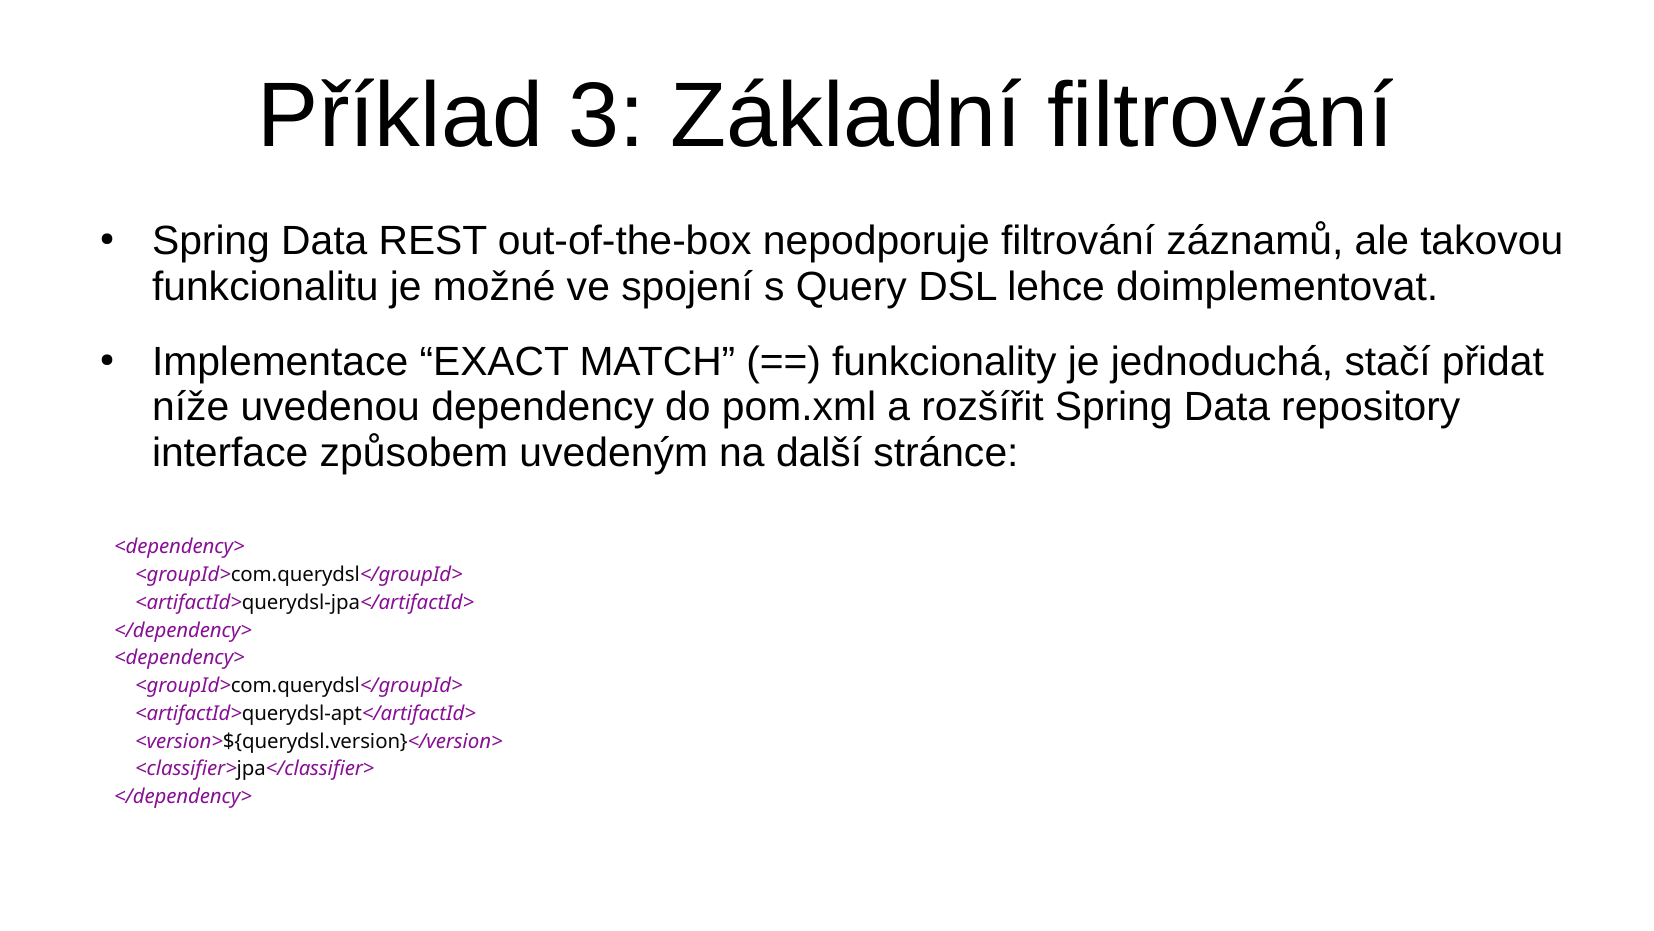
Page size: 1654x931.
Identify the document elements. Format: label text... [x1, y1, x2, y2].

title Příklad 3: Základní filtrování [82, 37, 1571, 193]
list Spring Data REST out-of-the-box nepodporuje filtrování záznamů, ale takovou funkcionalitu je možné ve spojení s Query DSL lehce doimplementovat. Implementace “EXACT MATCH” (==) funkcionality je jednoduchá, stačí přidat níže uvedenou dependency do pom.xml a rozšířit Spring Data repository interface způsobem uvedeným na další stránce: <dependency> <groupId>com.querydsl</groupId> <artifactId>querydsl-jpa</artifactId> </dependency> <dependency> <groupId>com.querydsl</groupId> <artifactId>querydsl-apt</artifactId> <version>${querydsl.version}</version> <classifier>jpa</classifier> </dependency> [82, 217, 1571, 871]
